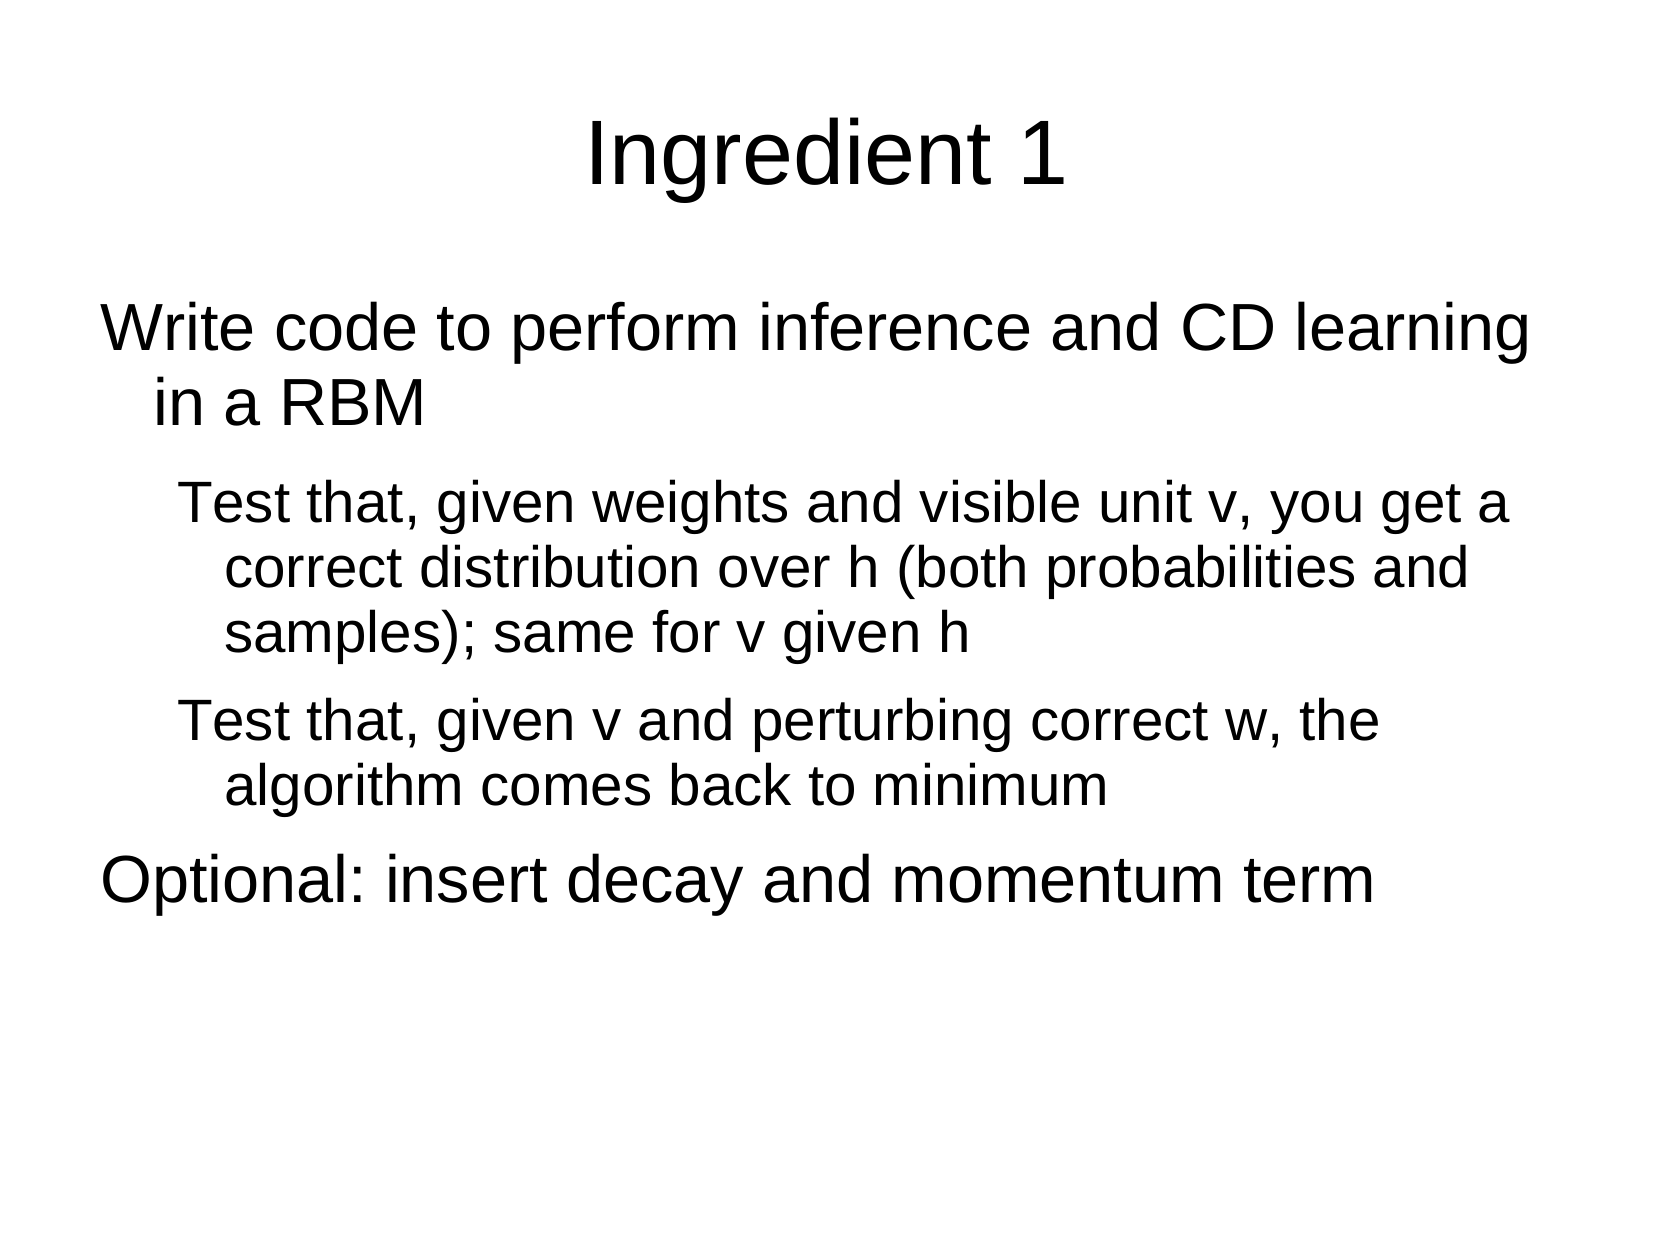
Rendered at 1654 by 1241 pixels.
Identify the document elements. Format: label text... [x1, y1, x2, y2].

title Ingredient 1 [82, 49, 1571, 257]
list Write code to perform inference and CD learning in a RBM Test that, given weights and visible unit v, you get a correct distribution over h (both probabilities and samples); same for v given h Test that, given v and perturbing correct w, the algorithm comes back to minimum Optional: insert decay and momentum term [82, 290, 1571, 1109]
